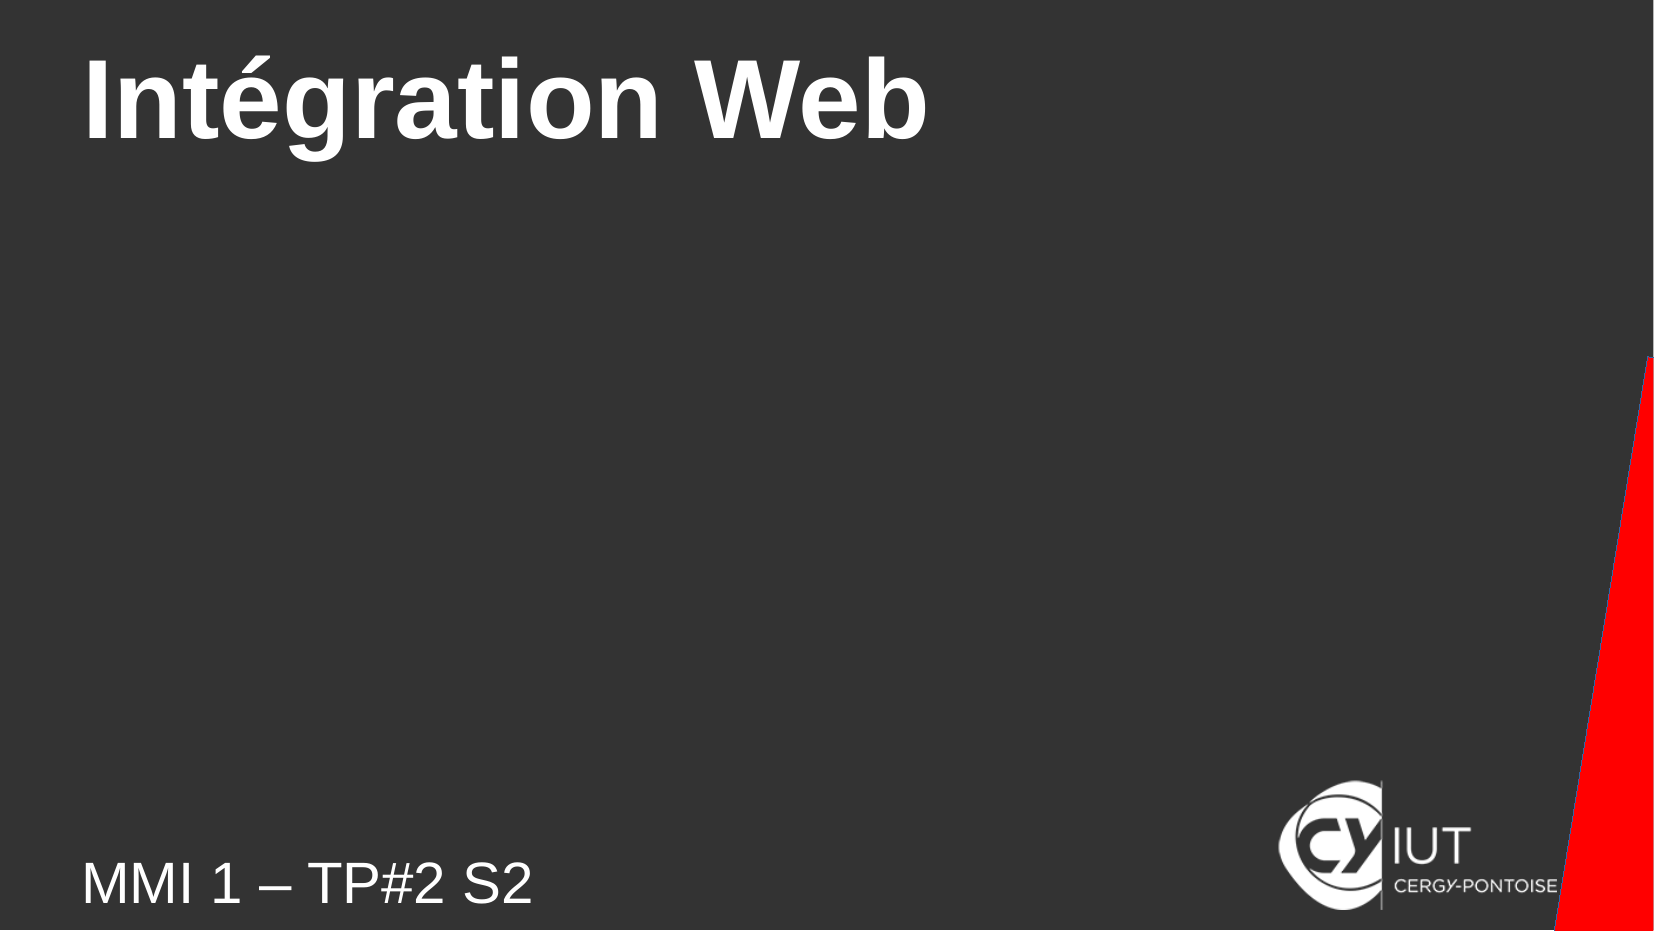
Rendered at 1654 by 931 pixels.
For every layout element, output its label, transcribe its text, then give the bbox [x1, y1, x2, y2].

picture [1275, 779, 1557, 910]
title Intégration Web [82, 36, 1571, 226]
text_box [1554, 356, 1654, 931]
title MMI 1 – TP#2 S2 [81, 805, 1134, 931]
